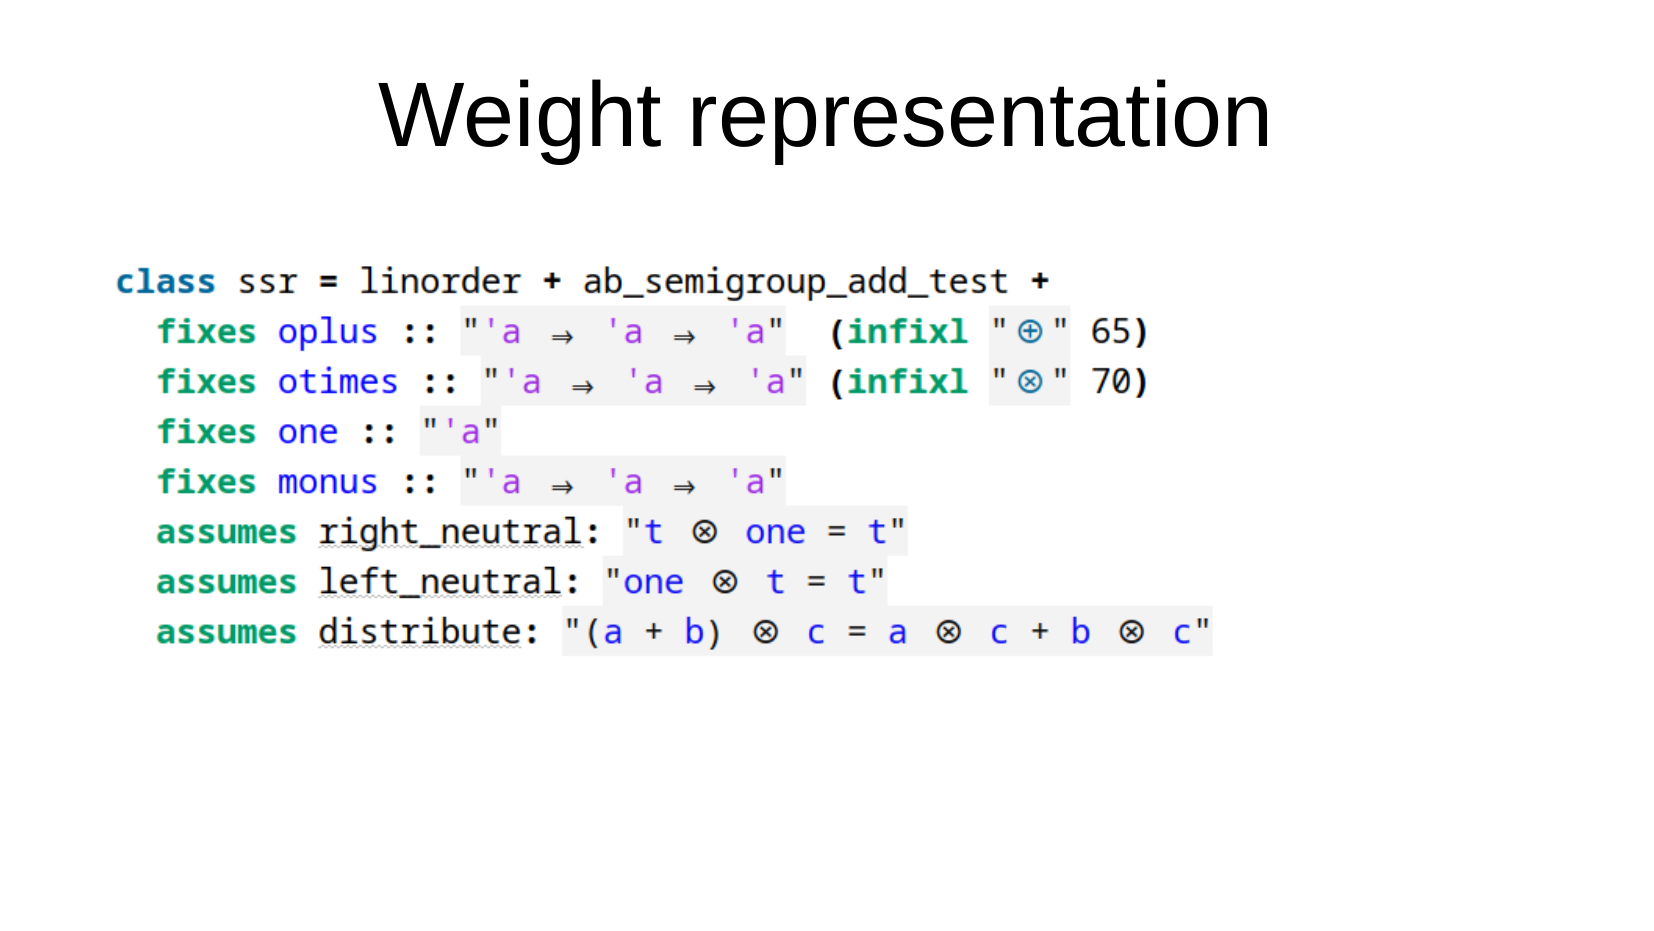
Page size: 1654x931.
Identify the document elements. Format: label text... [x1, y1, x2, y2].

picture [112, 262, 1263, 665]
title Weight representation [82, 37, 1571, 193]
